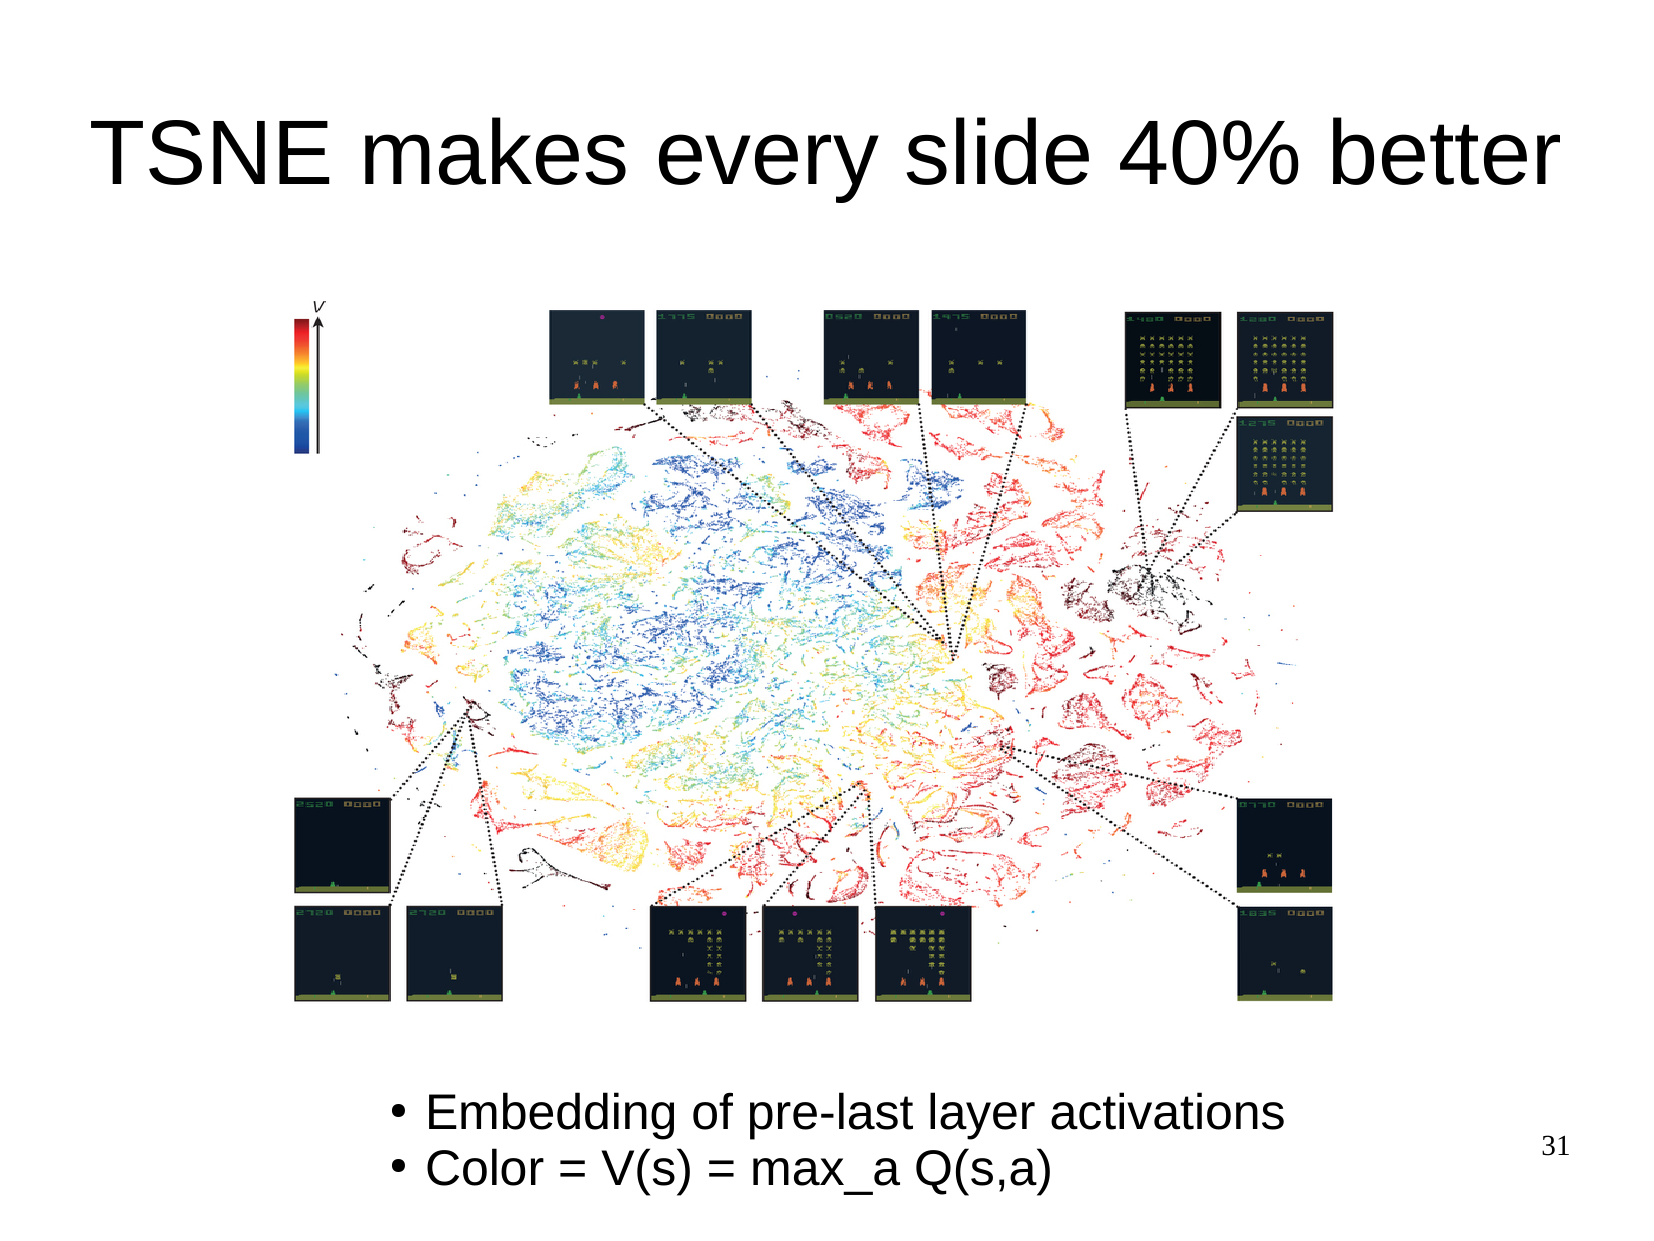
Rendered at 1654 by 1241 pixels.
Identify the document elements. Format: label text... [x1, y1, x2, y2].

picture [255, 301, 1375, 1009]
text_box Embedding of pre-last layer activations Color = V(s) = max_a Q(s,a) [339, 1076, 1471, 1205]
title TSNE makes every slide 40% better [82, 49, 1571, 257]
